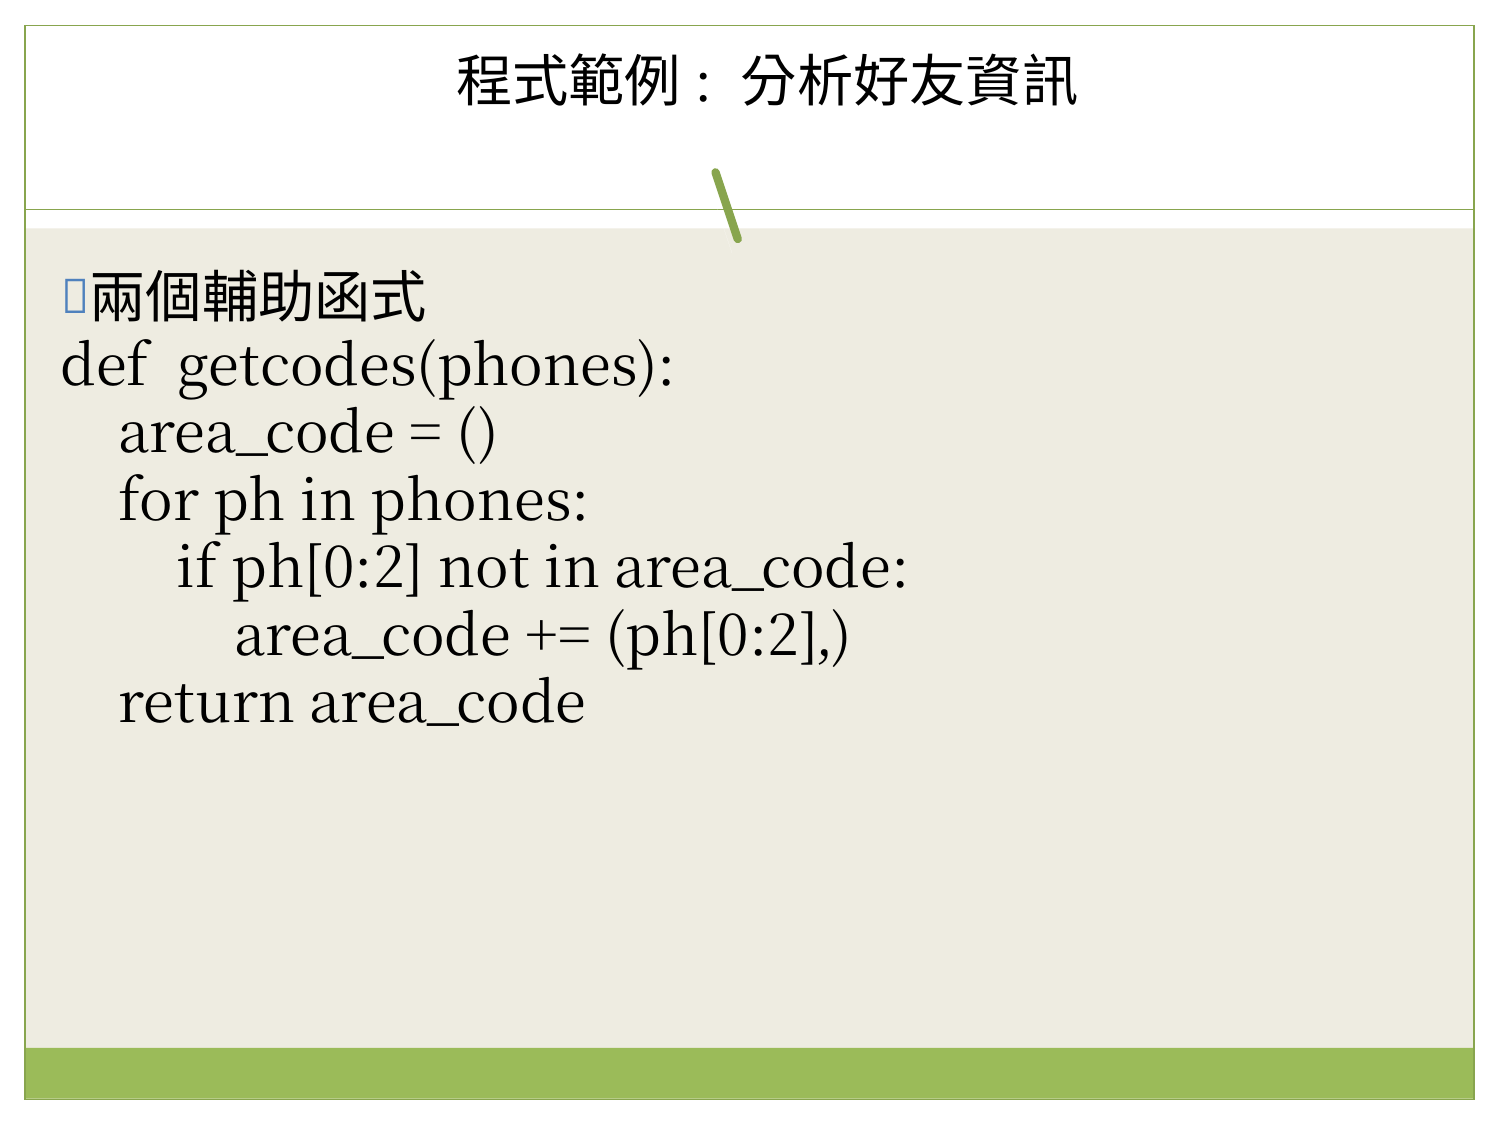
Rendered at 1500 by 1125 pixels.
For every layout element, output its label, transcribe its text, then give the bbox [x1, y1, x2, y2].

title 程式範例: 分析好友資訊 [49, 37, 1450, 162]
list 兩個輔助函式 def getcodes(phones): area_code = () for ph in phones: if ph[0:2] not in area_code: area_code += (ph[0:2],) return area_code [46, 254, 1441, 1004]
